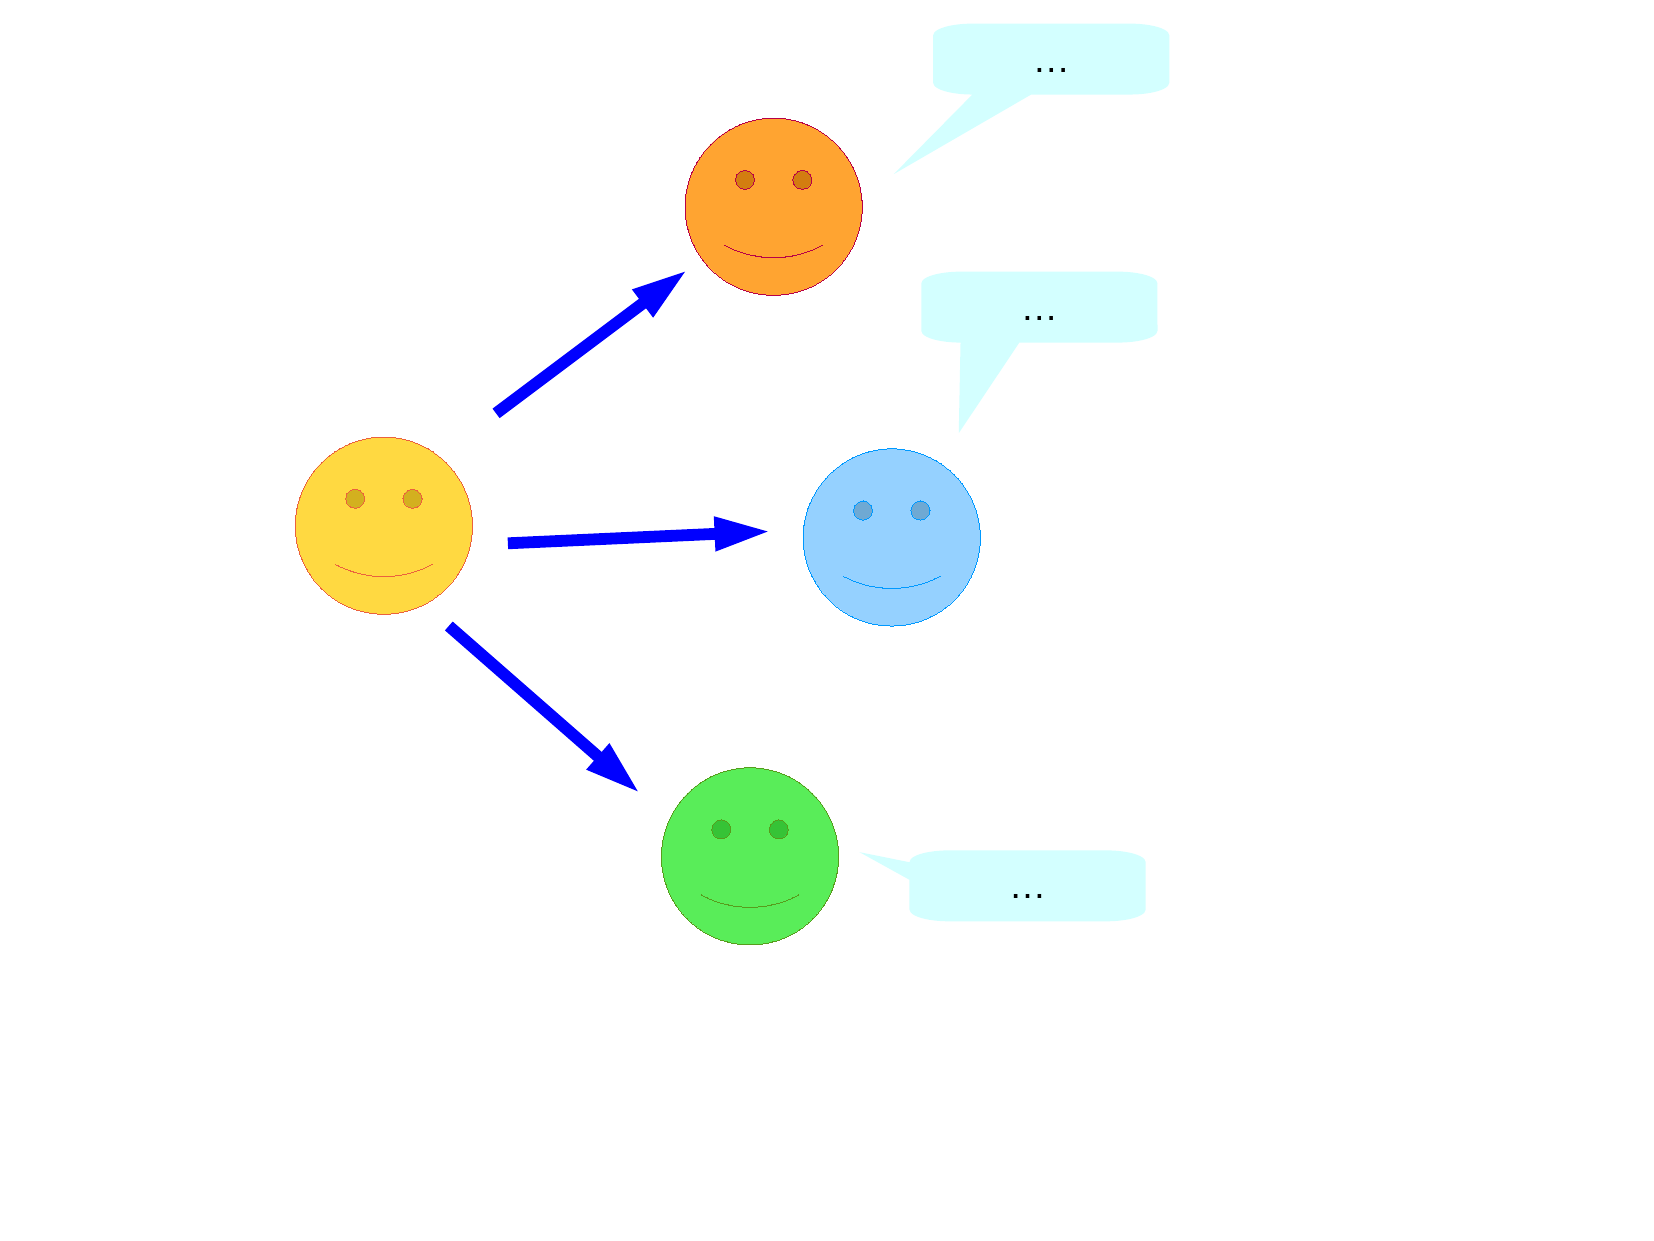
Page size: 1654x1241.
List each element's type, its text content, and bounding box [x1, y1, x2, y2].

text_box [661, 767, 839, 945]
text_box … [859, 850, 1146, 922]
text_box … [893, 23, 1170, 175]
text_box [803, 448, 981, 627]
text_box … [921, 271, 1158, 434]
text_box [295, 437, 473, 615]
text_box [685, 118, 863, 296]
